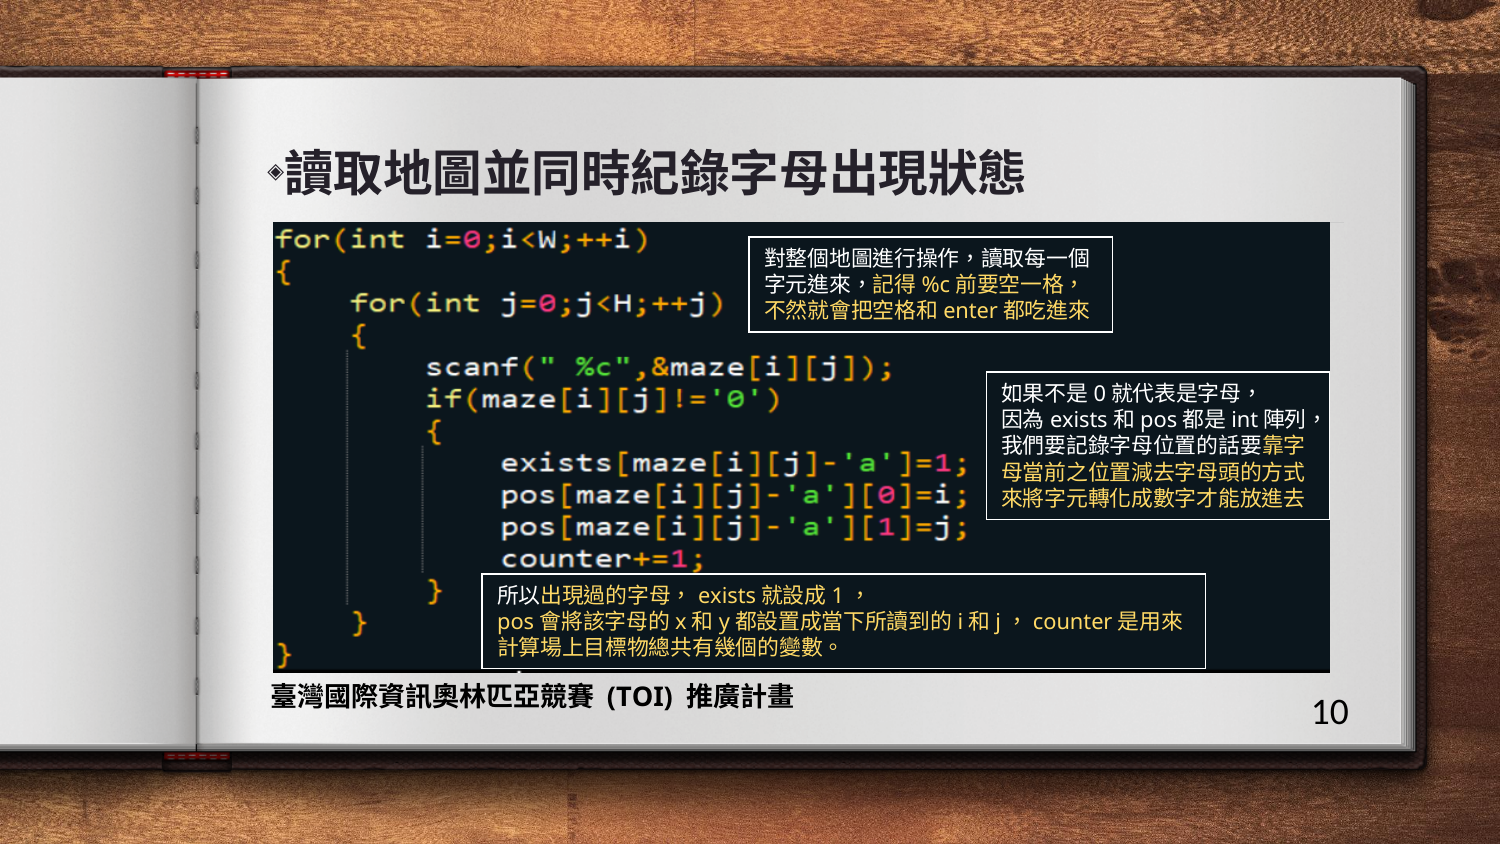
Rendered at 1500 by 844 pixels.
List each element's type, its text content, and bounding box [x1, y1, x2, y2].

text_box 如果不是0就代表是字母， 因為exists和pos都是int陣列，我們要記錄字母位置的話要靠字母當前之位置減去字母頭的方式來將字元轉化成數字才能放進去 [986, 371, 1330, 520]
text_box [1295, 672, 1386, 737]
list 讀取地圖並同時紀錄字母出現狀態 [252, 126, 1194, 216]
text_box 所以出現過的字母，exists就設成1， pos會將該字母的x和y都設置成當下所讀到的i和j，counter是用來計算場上目標物總共有幾個的變數。 [482, 573, 1206, 669]
text_box 對整個地圖進行操作，讀取每一個字元進來，記得%c前要空一格，不然就會把空格和enter都吃進來 [749, 237, 1113, 332]
picture [273, 223, 1330, 673]
